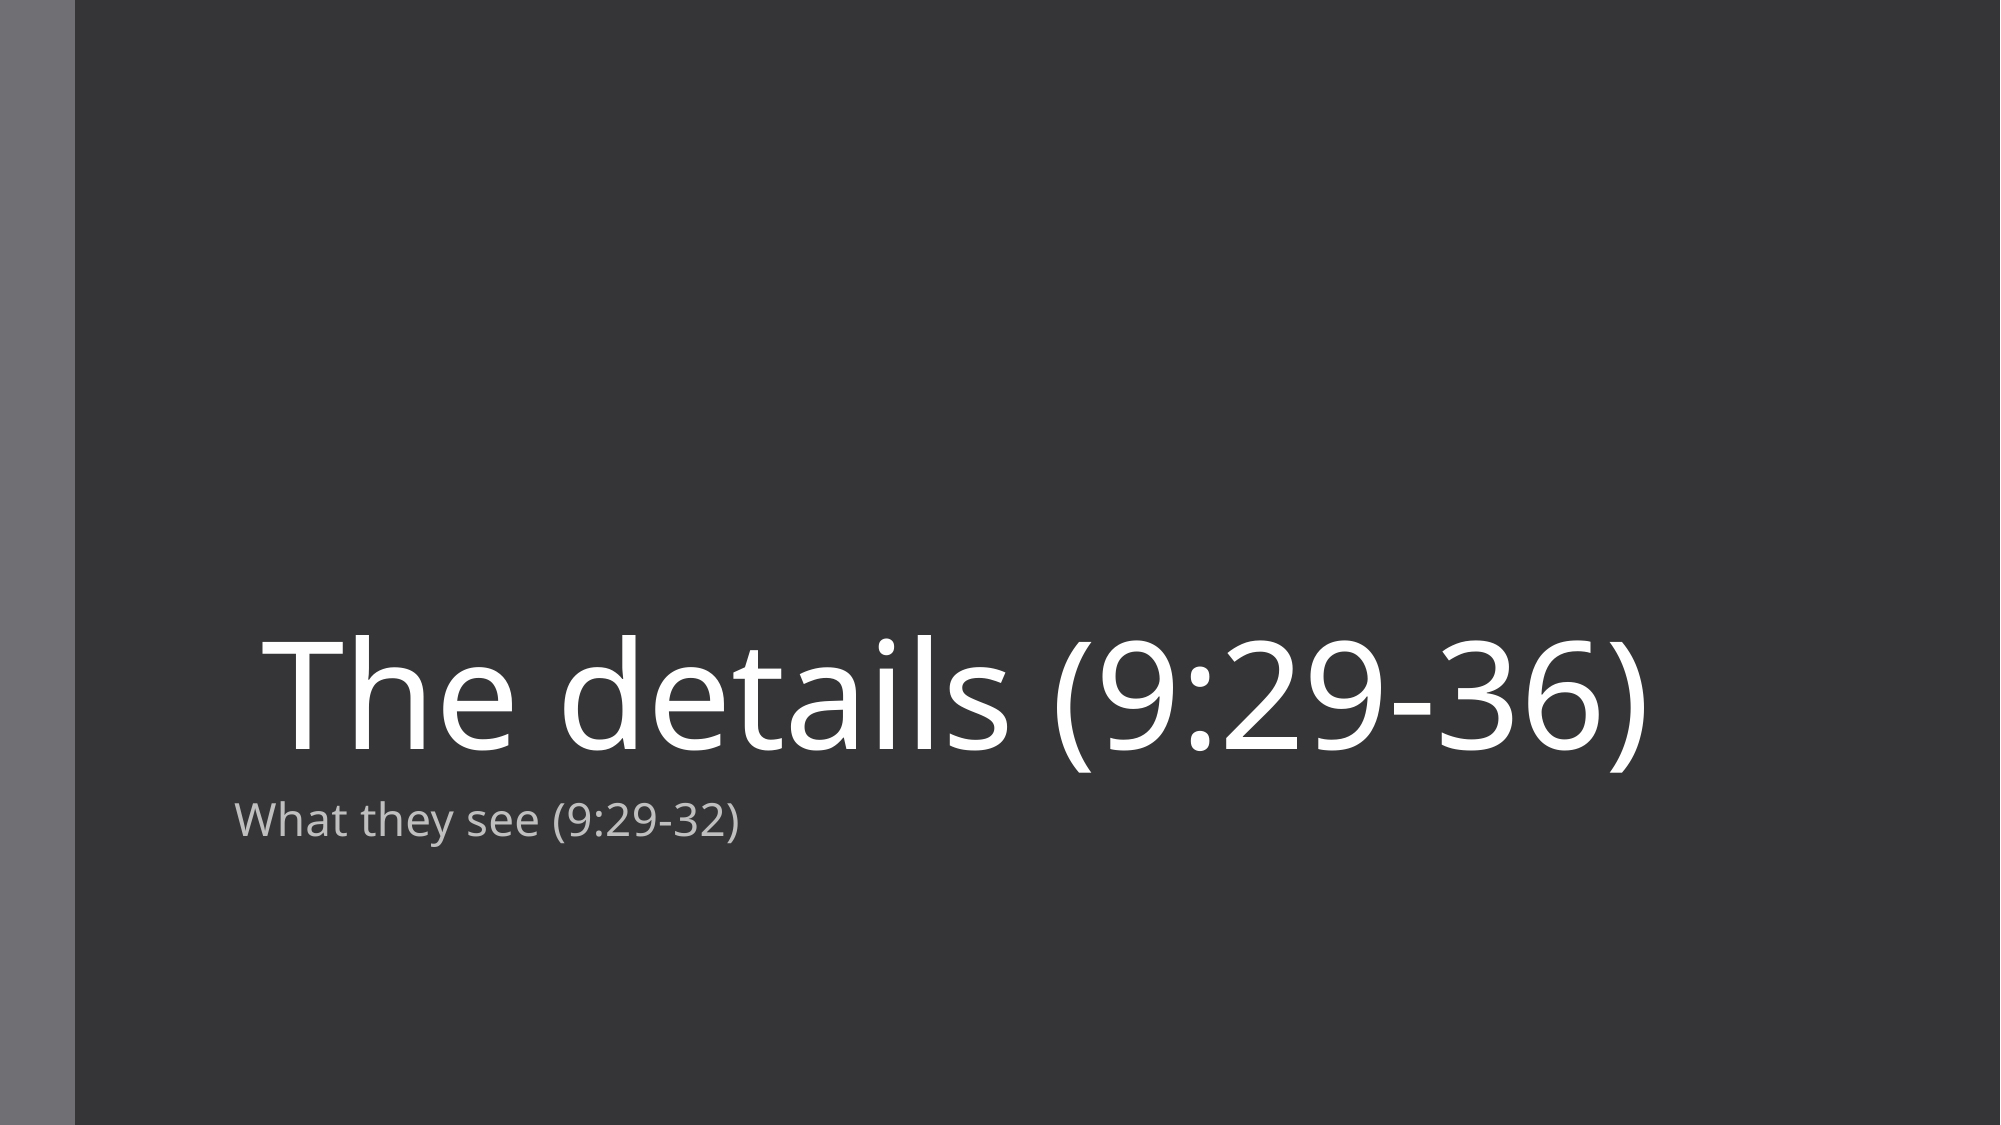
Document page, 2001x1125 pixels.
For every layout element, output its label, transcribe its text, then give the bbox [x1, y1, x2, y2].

subtitle What they see (9:29-32) [206, 787, 1752, 1066]
title The details (9:29-36) [206, 124, 1752, 787]
